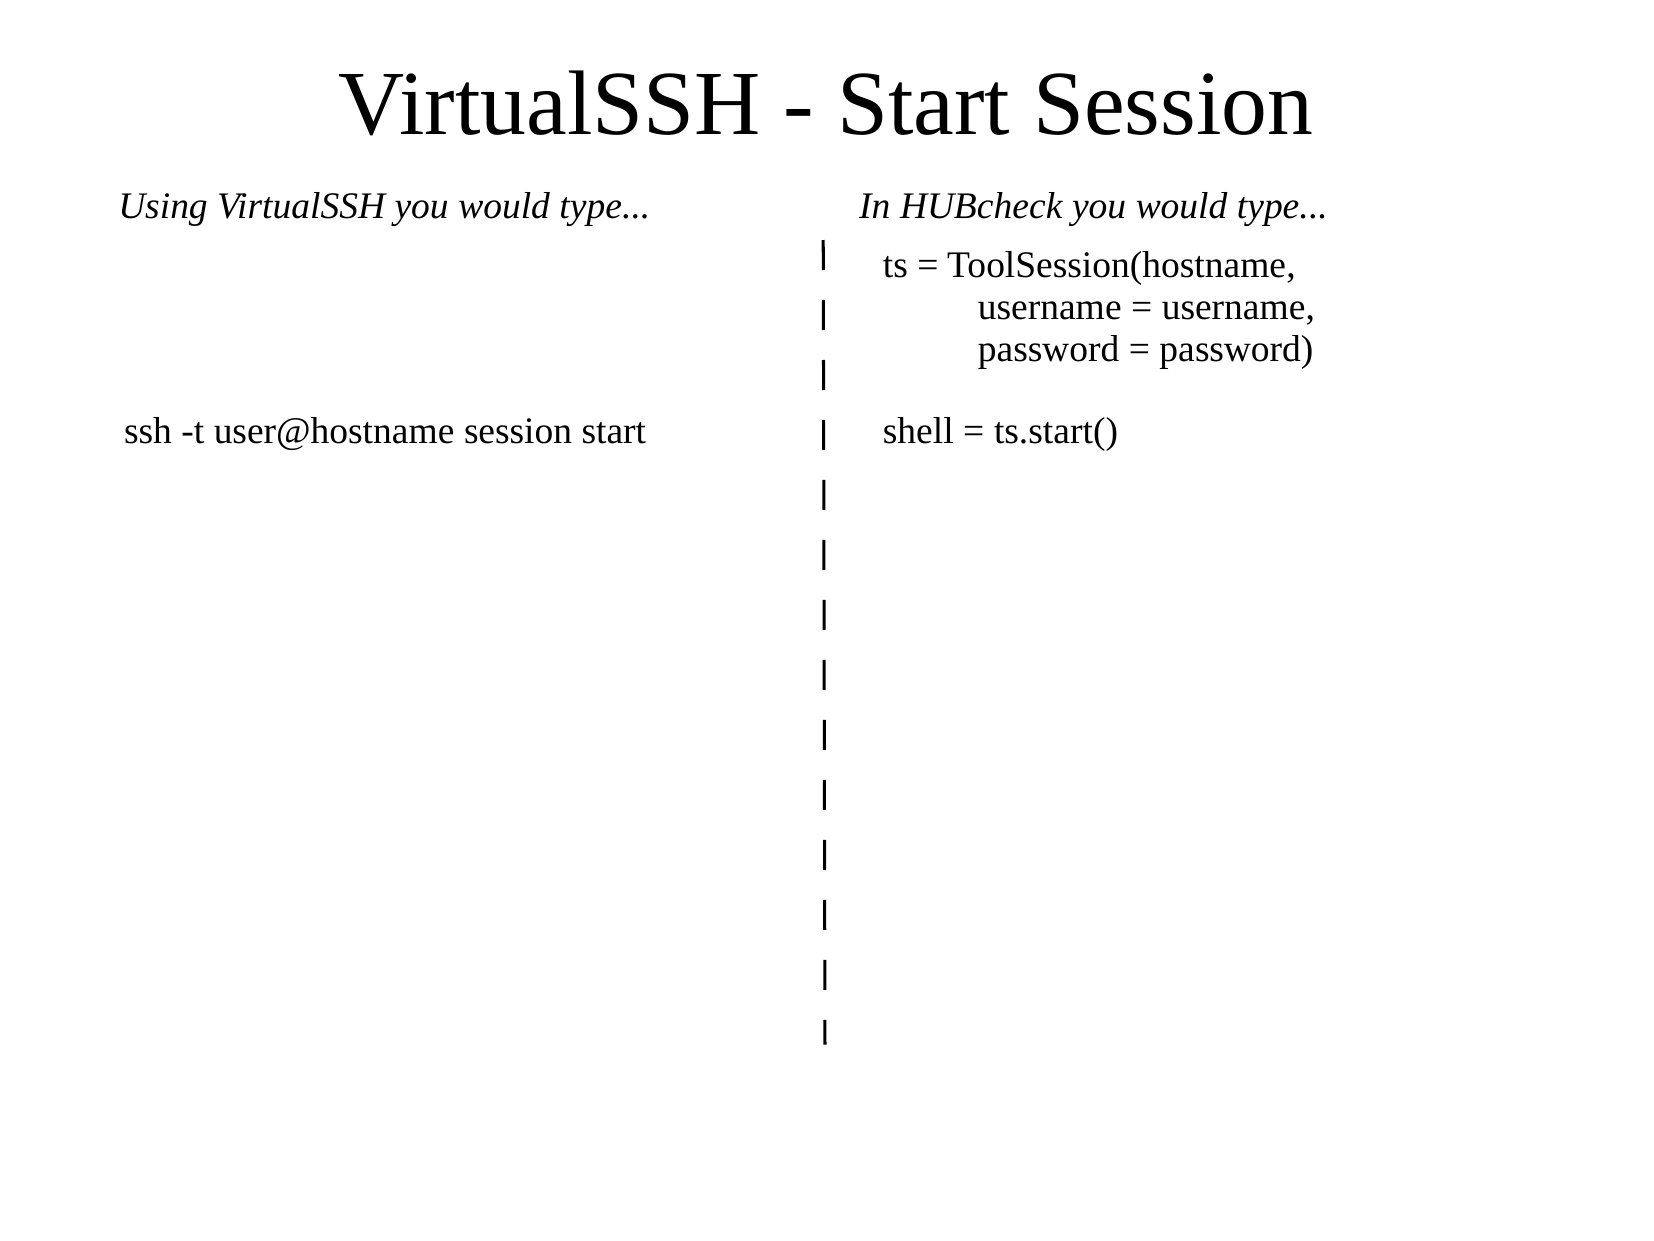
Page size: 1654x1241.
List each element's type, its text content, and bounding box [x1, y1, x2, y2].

text_box Using VirtualSSH you would type... In HUBcheck you would type... [103, 178, 1516, 238]
text_box ts = ToolSession(hostname, username = username, password = password) shell = ts.start() [868, 237, 1528, 460]
text_box [263, 401, 1569, 472]
text_box ssh -t user@hostname session start [109, 238, 682, 460]
title VirtualSSH - Start Session [82, 52, 1571, 155]
